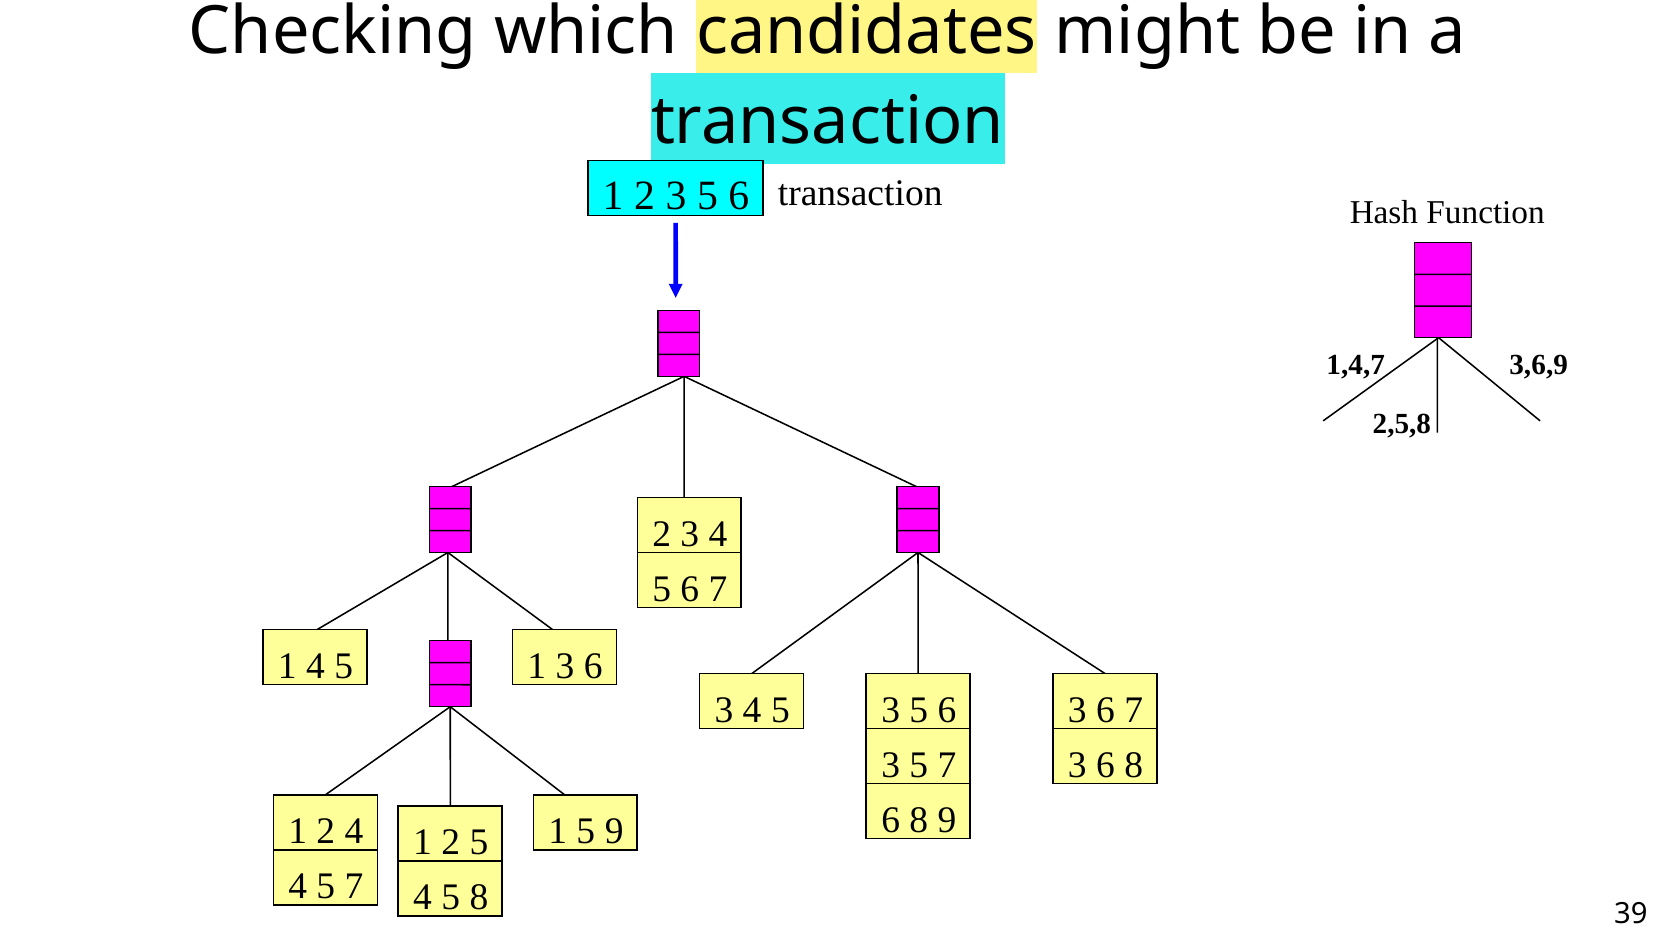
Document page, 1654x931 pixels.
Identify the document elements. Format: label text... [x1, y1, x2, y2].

text_box [658, 334, 700, 353]
text_box 1,4,7 [1311, 337, 1401, 388]
text_box [273, 849, 378, 853]
text_box 2 3 4 [637, 501, 743, 556]
text_box [398, 860, 503, 864]
text_box [429, 686, 471, 707]
text_box [637, 552, 742, 556]
text_box [699, 673, 804, 677]
text_box transaction [763, 160, 958, 221]
text_box 3 6 8 [1053, 732, 1159, 793]
text_box [1053, 673, 1158, 677]
text_box [429, 532, 471, 553]
text_box 5 6 7 [637, 556, 743, 617]
text_box [866, 673, 970, 677]
text_box 1 4 5 [263, 633, 369, 694]
text_box 3 6 7 [1053, 677, 1159, 732]
text_box 2,5,8 [1357, 397, 1447, 448]
text_box [263, 629, 367, 633]
text_box 3 5 7 [866, 732, 972, 787]
text_box [429, 640, 471, 661]
text_box 3,6,9 [1494, 337, 1584, 388]
text_box 4 5 7 [273, 853, 379, 914]
text_box 4 5 8 [398, 864, 504, 925]
title Checking which candidates might be in a transaction [8, 16, 1648, 129]
text_box [1053, 728, 1158, 732]
text_box [1414, 242, 1472, 273]
text_box [658, 310, 700, 331]
text_box 3 5 6 [866, 677, 972, 732]
text_box [512, 629, 617, 633]
text_box [897, 532, 939, 553]
text_box 1,4,7 [1372, 367, 1401, 388]
text_box [1414, 276, 1472, 305]
text_box [658, 356, 700, 377]
text_box [398, 805, 503, 809]
text_box [273, 794, 378, 798]
text_box 6 8 9 [866, 787, 972, 848]
text_box 3 4 5 [699, 677, 805, 738]
text_box [533, 794, 638, 798]
text_box Hash Function [1334, 183, 1561, 238]
text_box [1414, 307, 1472, 338]
text_box [866, 783, 970, 787]
text_box [429, 510, 471, 529]
text_box [897, 486, 939, 507]
text_box [637, 497, 742, 501]
text_box [897, 510, 939, 529]
text_box 1 5 9 [533, 798, 639, 859]
text_box [429, 486, 471, 507]
text_box 1 2 3 5 6 [587, 160, 765, 226]
text_box 1 2 4 [273, 798, 379, 853]
text_box [429, 664, 471, 683]
text_box [866, 728, 970, 732]
text_box 1 3 6 [512, 633, 618, 694]
